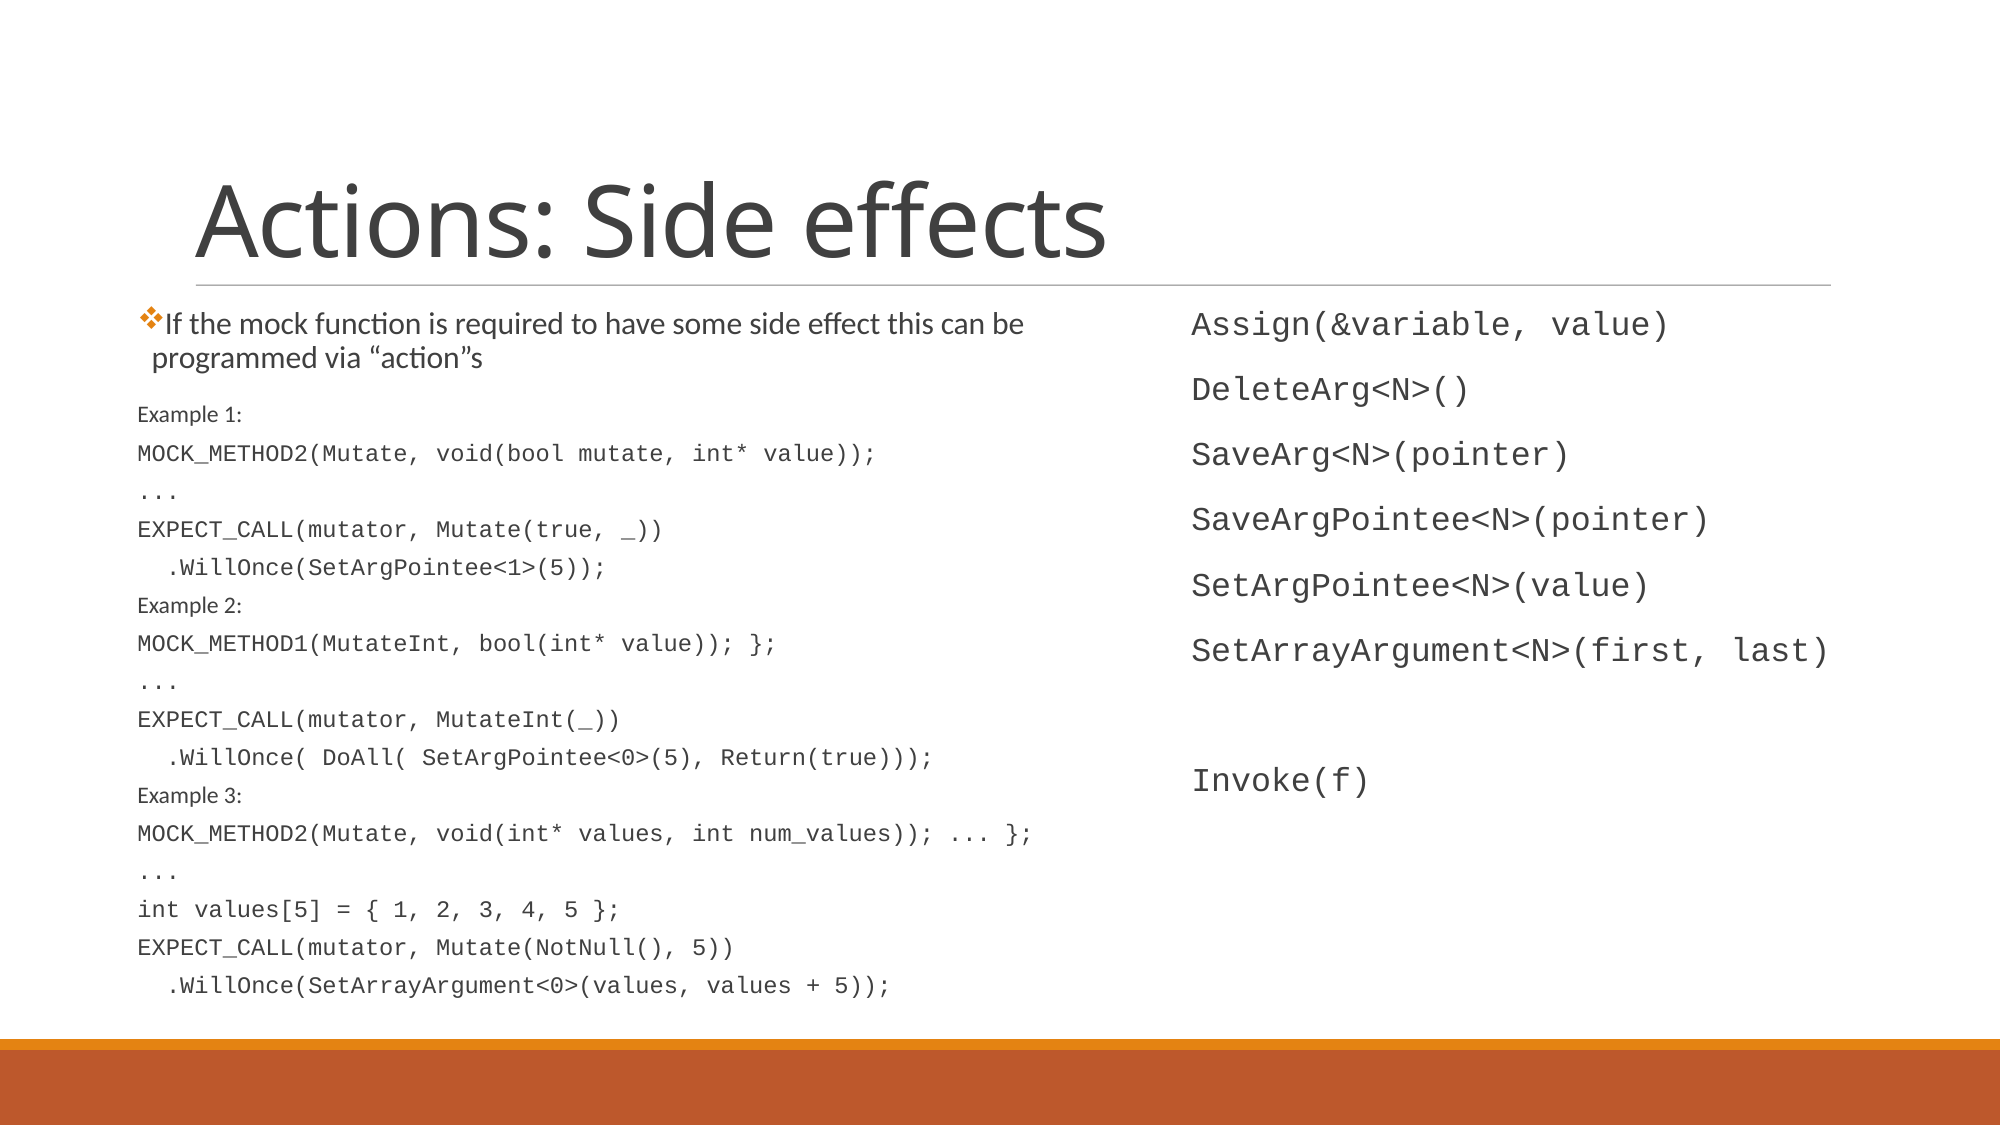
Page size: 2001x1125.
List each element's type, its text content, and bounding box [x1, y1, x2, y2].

list If the mock function is required to have some side effect this can be programmed via “action”s Example 1: MOCK_METHOD2(Mutate, void(bool mutate, int* value)); ... EXPECT_CALL(mutator, Mutate(true, _)) .WillOnce(SetArgPointee<1>(5)); Example 2: MOCK_METHOD1(MutateInt, bool(int* value)); }; ... EXPECT_CALL(mutator, MutateInt(_)) .WillOnce( DoAll( SetArgPointee<0>(5), Return(true))); Example 3: MOCK_METHOD2(Mutate, void(int* values, int num_values)); ... }; ... int values[5] = { 1, 2, 3, 4, 5 }; EXPECT_CALL(mutator, Mutate(NotNull(), 5)) .WillOnce(SetArrayArgument<0>(values, values + 5)); [137, 299, 1165, 1014]
title Actions: Side effects [180, 47, 1830, 285]
list Assign(&variable, value) DeleteArg<N>() SaveArg<N>(pointer) SaveArgPointee<N>(pointer) SetArgPointee<N>(value) SetArrayArgument<N>(first, last) Invoke(f) [1176, 299, 1863, 1014]
